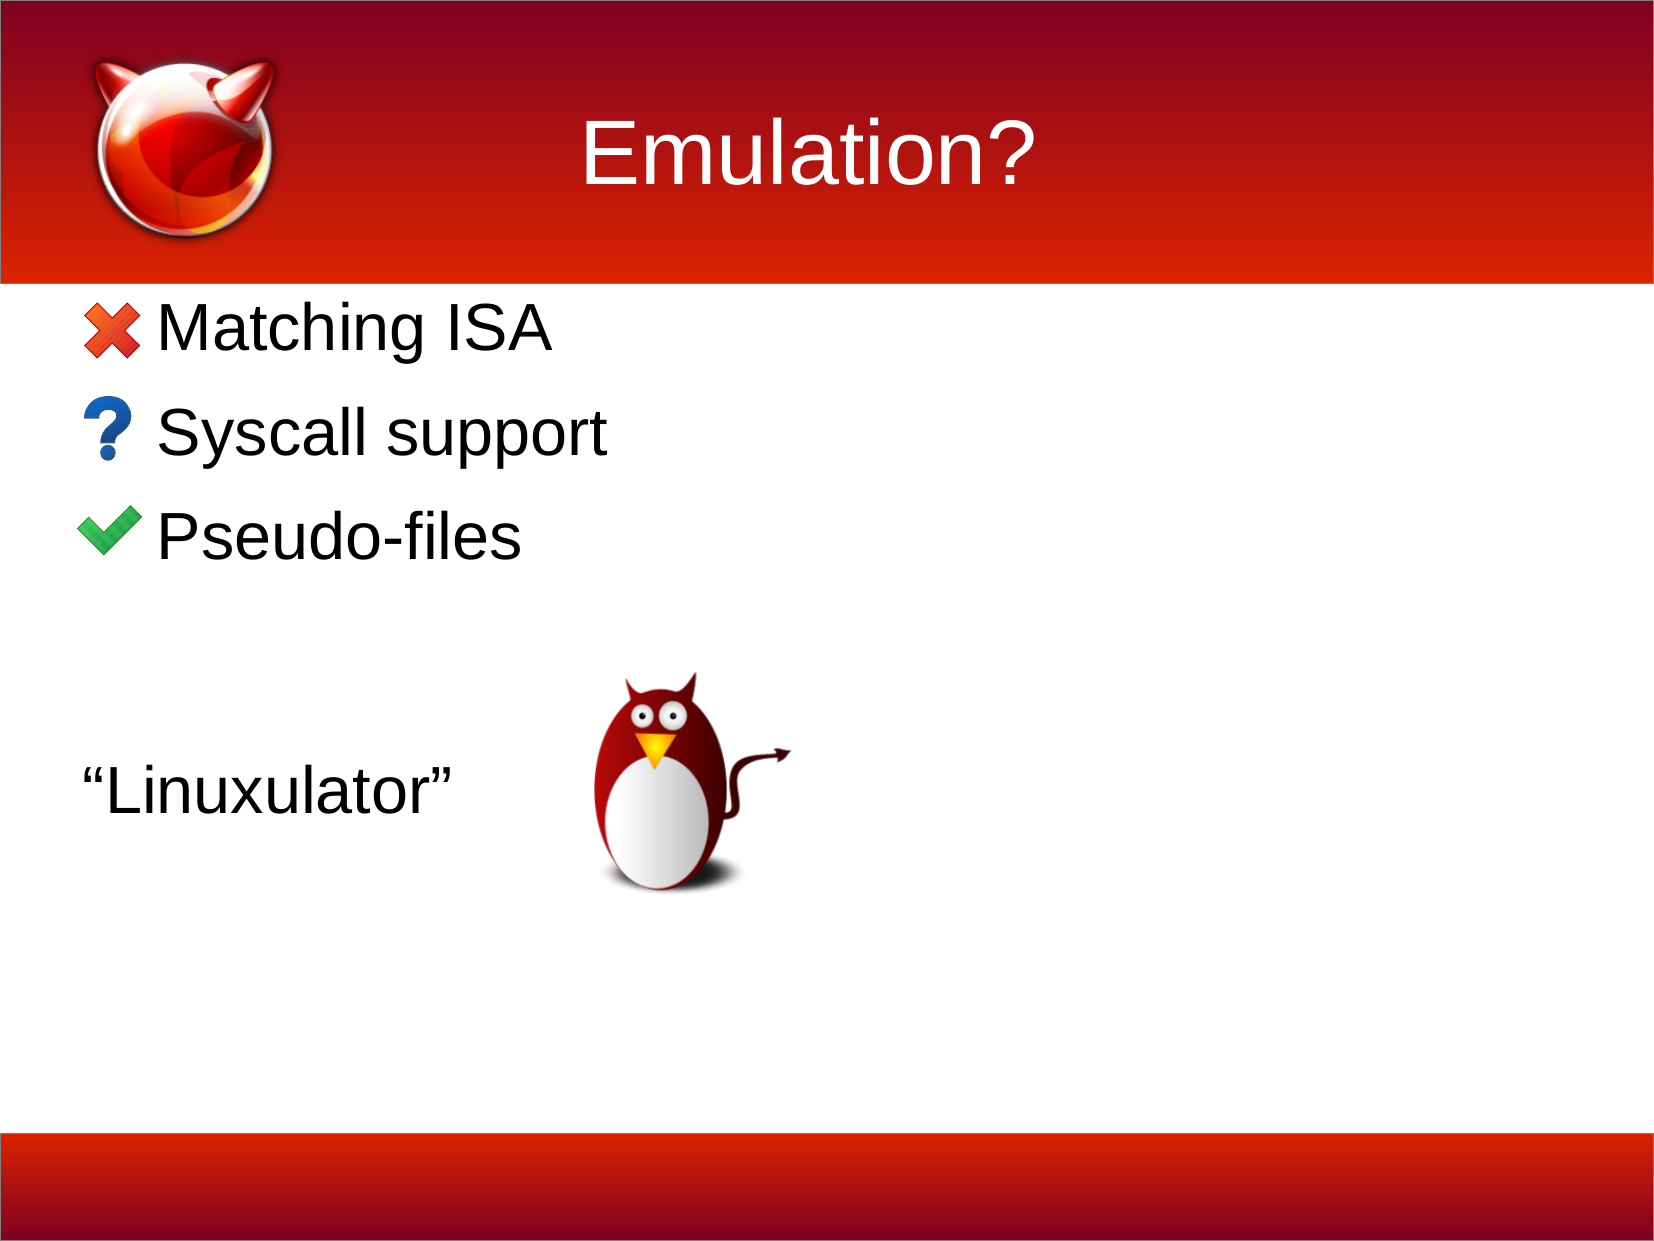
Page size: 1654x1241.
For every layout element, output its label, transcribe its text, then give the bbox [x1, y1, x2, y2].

list Matching ISA Syscall support Pseudo-files “Linuxulator” [82, 290, 1538, 1010]
picture [64, 282, 160, 378]
title Emulation? [82, 49, 1536, 257]
picture [64, 483, 154, 573]
picture [594, 672, 792, 896]
picture [64, 383, 155, 474]
